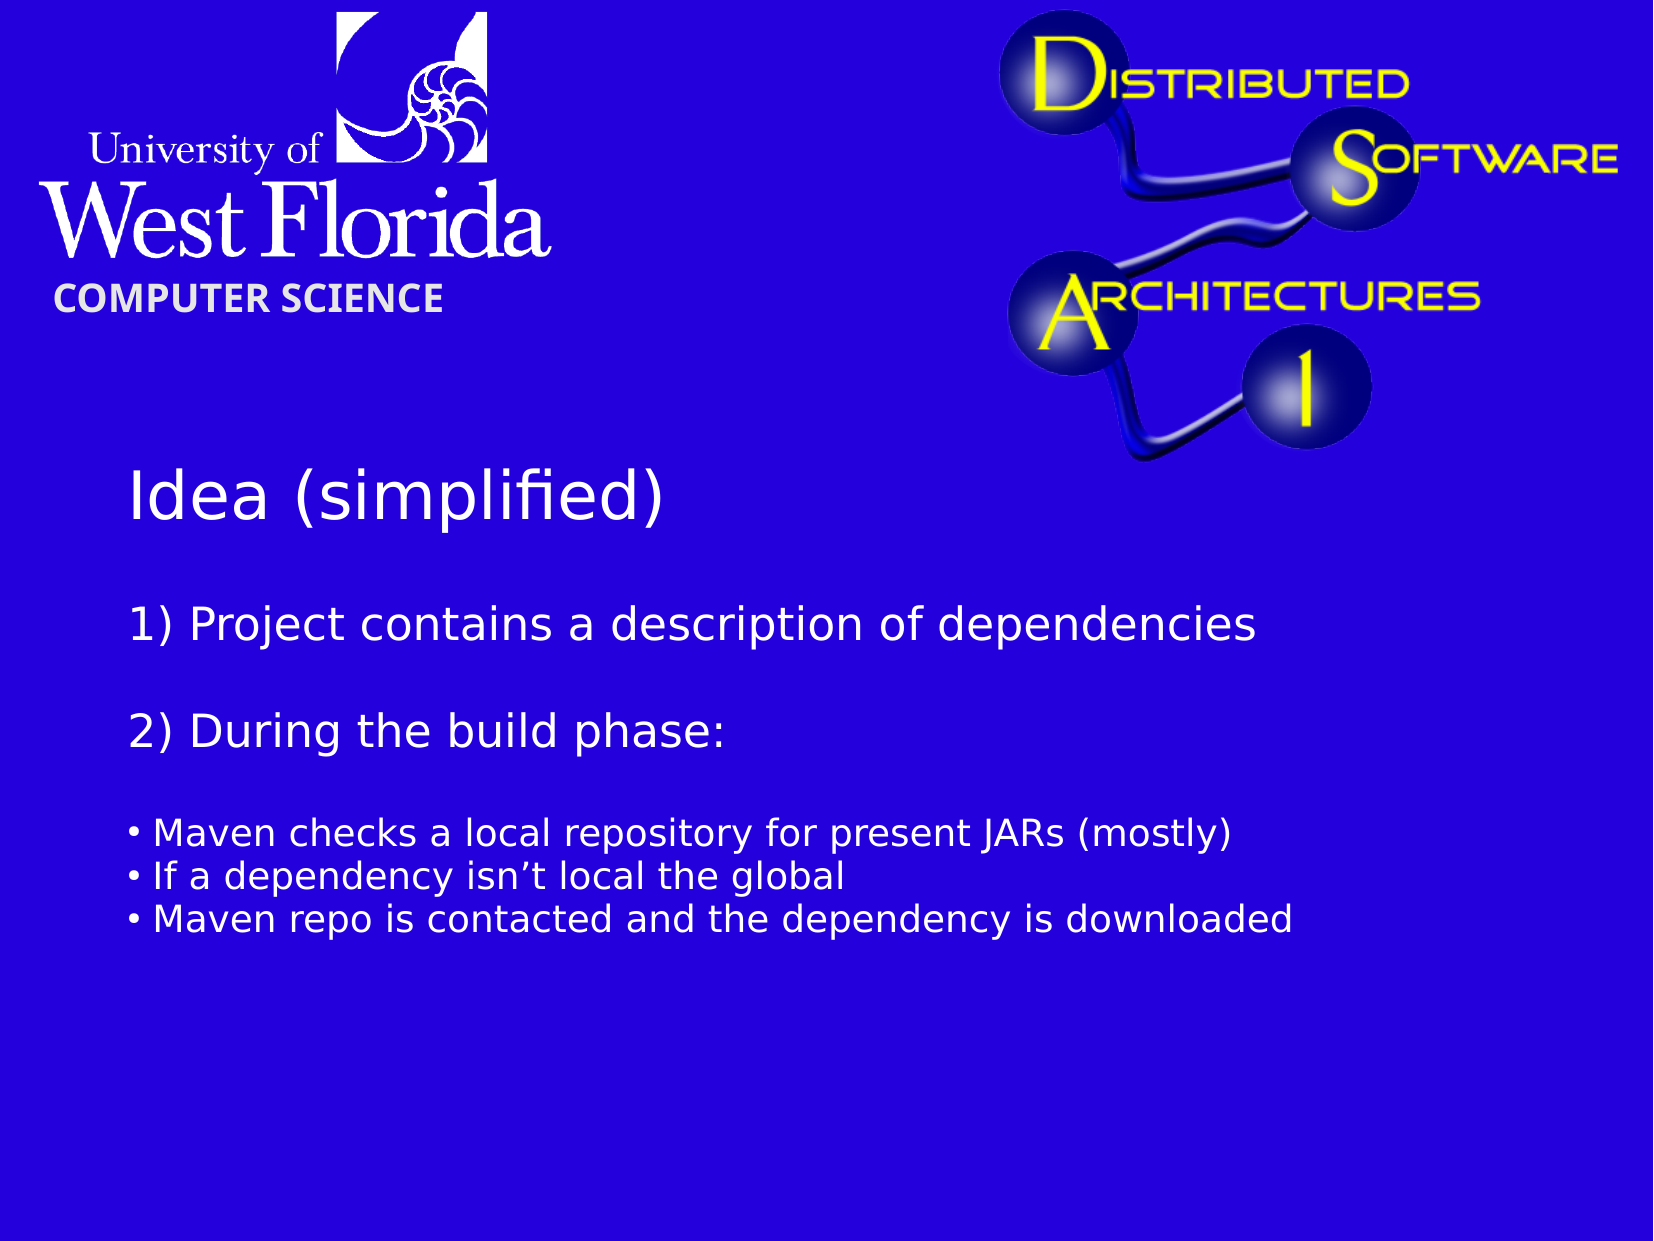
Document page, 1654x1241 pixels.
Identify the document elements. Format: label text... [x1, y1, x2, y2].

text_box Idea (simplified) Project contains a description of dependencies During the build phase: Maven checks a local repository for present JARs (mostly) If a dependency isn’t local the global Maven repo is contacted and the dependency is downloaded [112, 450, 1426, 1104]
picture [37, 0, 559, 262]
picture [910, 0, 1653, 506]
text_box COMPUTER SCIENCE [37, 262, 563, 325]
